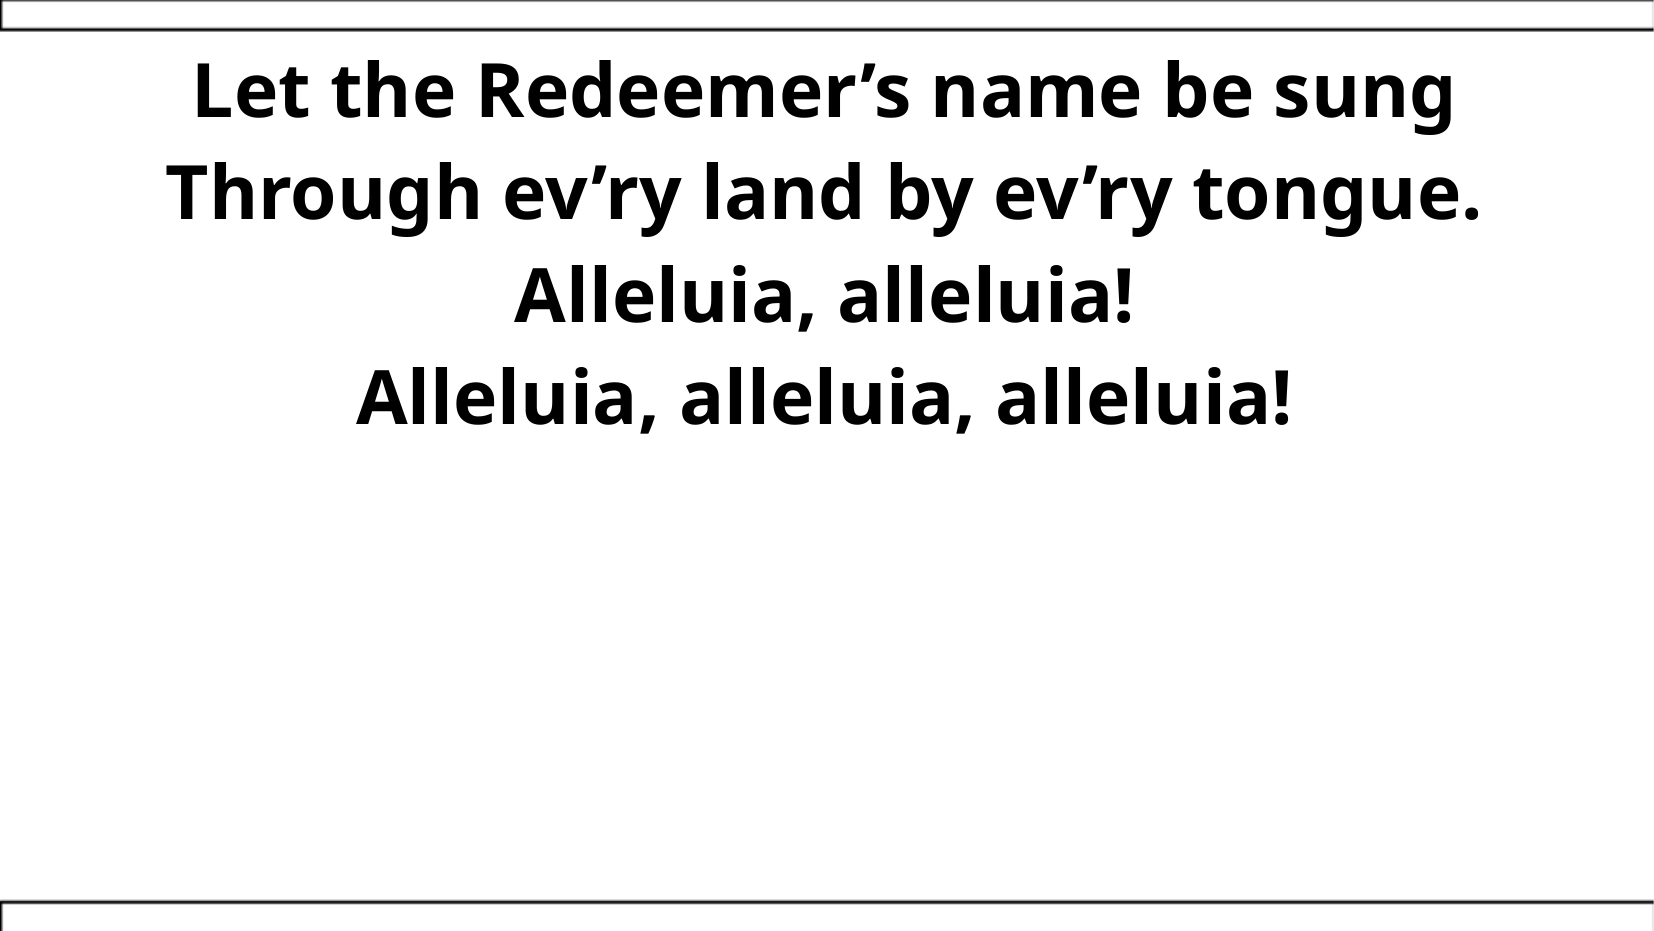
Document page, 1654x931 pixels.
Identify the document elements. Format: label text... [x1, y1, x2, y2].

text_box Let the Redeemer’s name be sung Through ev’ry land by ev’ry tongue. Alleluia, alleluia! Alleluia, alleluia, alleluia! [105, 30, 1546, 445]
picture [0, 0, 1654, 931]
